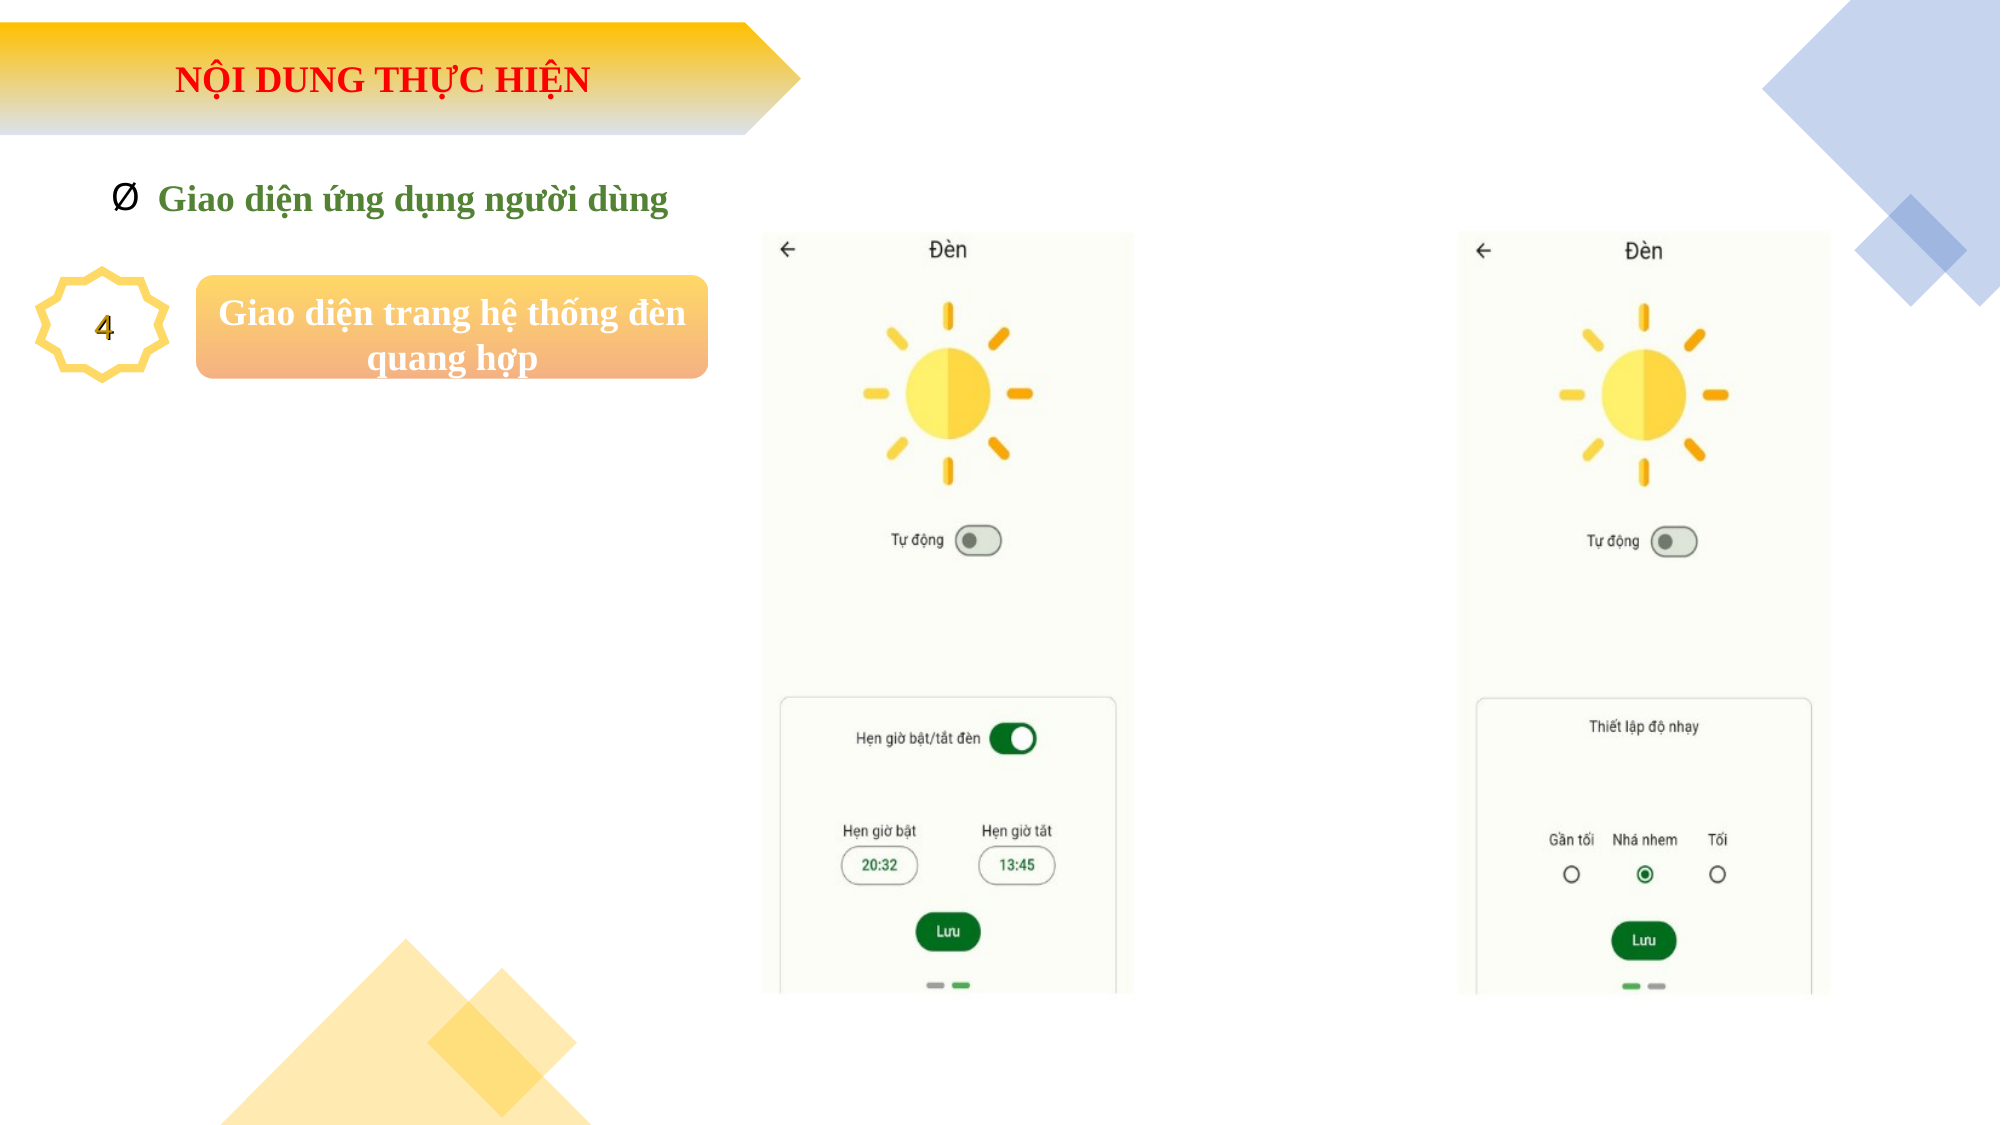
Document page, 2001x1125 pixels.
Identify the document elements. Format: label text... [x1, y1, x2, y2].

text_box [220, 938, 592, 1125]
text_box Giao diện ứng dụng người dùng [95, 166, 690, 227]
text_box [1761, 0, 2000, 307]
text_box Giao diện trang hệ thống đèn quang hợp [196, 275, 709, 379]
picture [758, 226, 1834, 1004]
text_box NỘI DUNG THỰC HIỆN [30, 47, 736, 109]
text_box 4 [79, 294, 140, 355]
text_box [0, 22, 802, 136]
